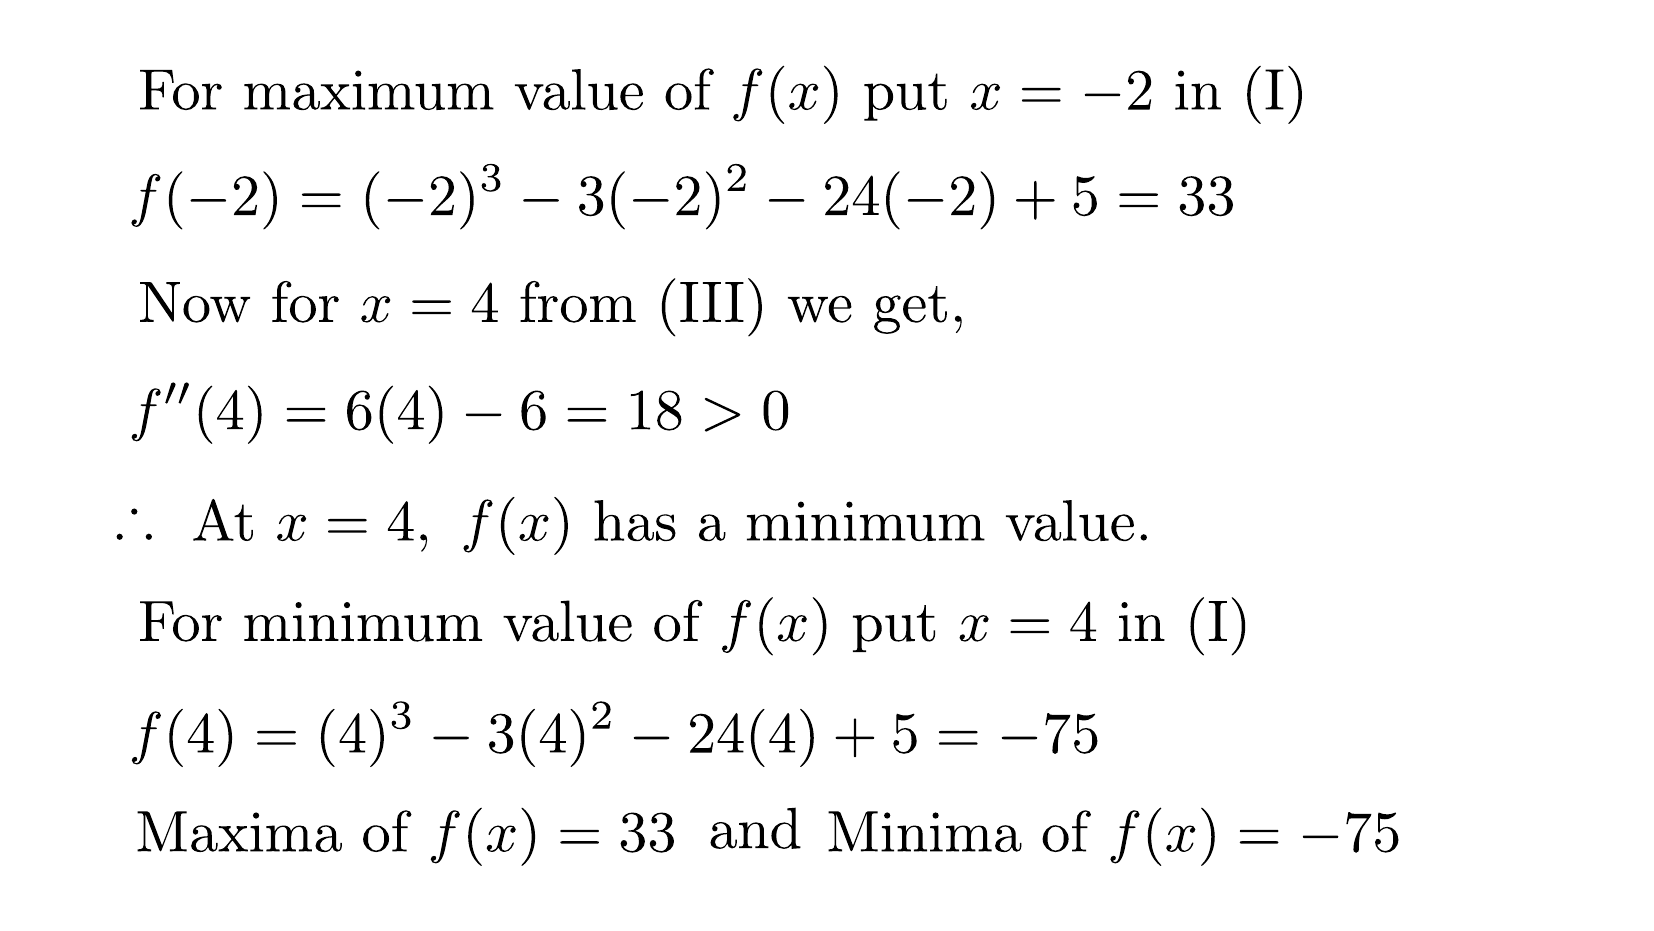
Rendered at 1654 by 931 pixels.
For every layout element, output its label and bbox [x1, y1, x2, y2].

text_box [710, 807, 801, 849]
text_box [140, 65, 1302, 124]
title [35, 37, 1619, 898]
text_box [828, 807, 1399, 866]
text_box [131, 382, 789, 444]
text_box [193, 496, 1147, 556]
text_box [116, 508, 152, 540]
text_box [131, 701, 1098, 768]
text_box [140, 278, 962, 337]
text_box [137, 807, 674, 866]
text_box [131, 163, 1234, 230]
text_box [140, 597, 1246, 656]
